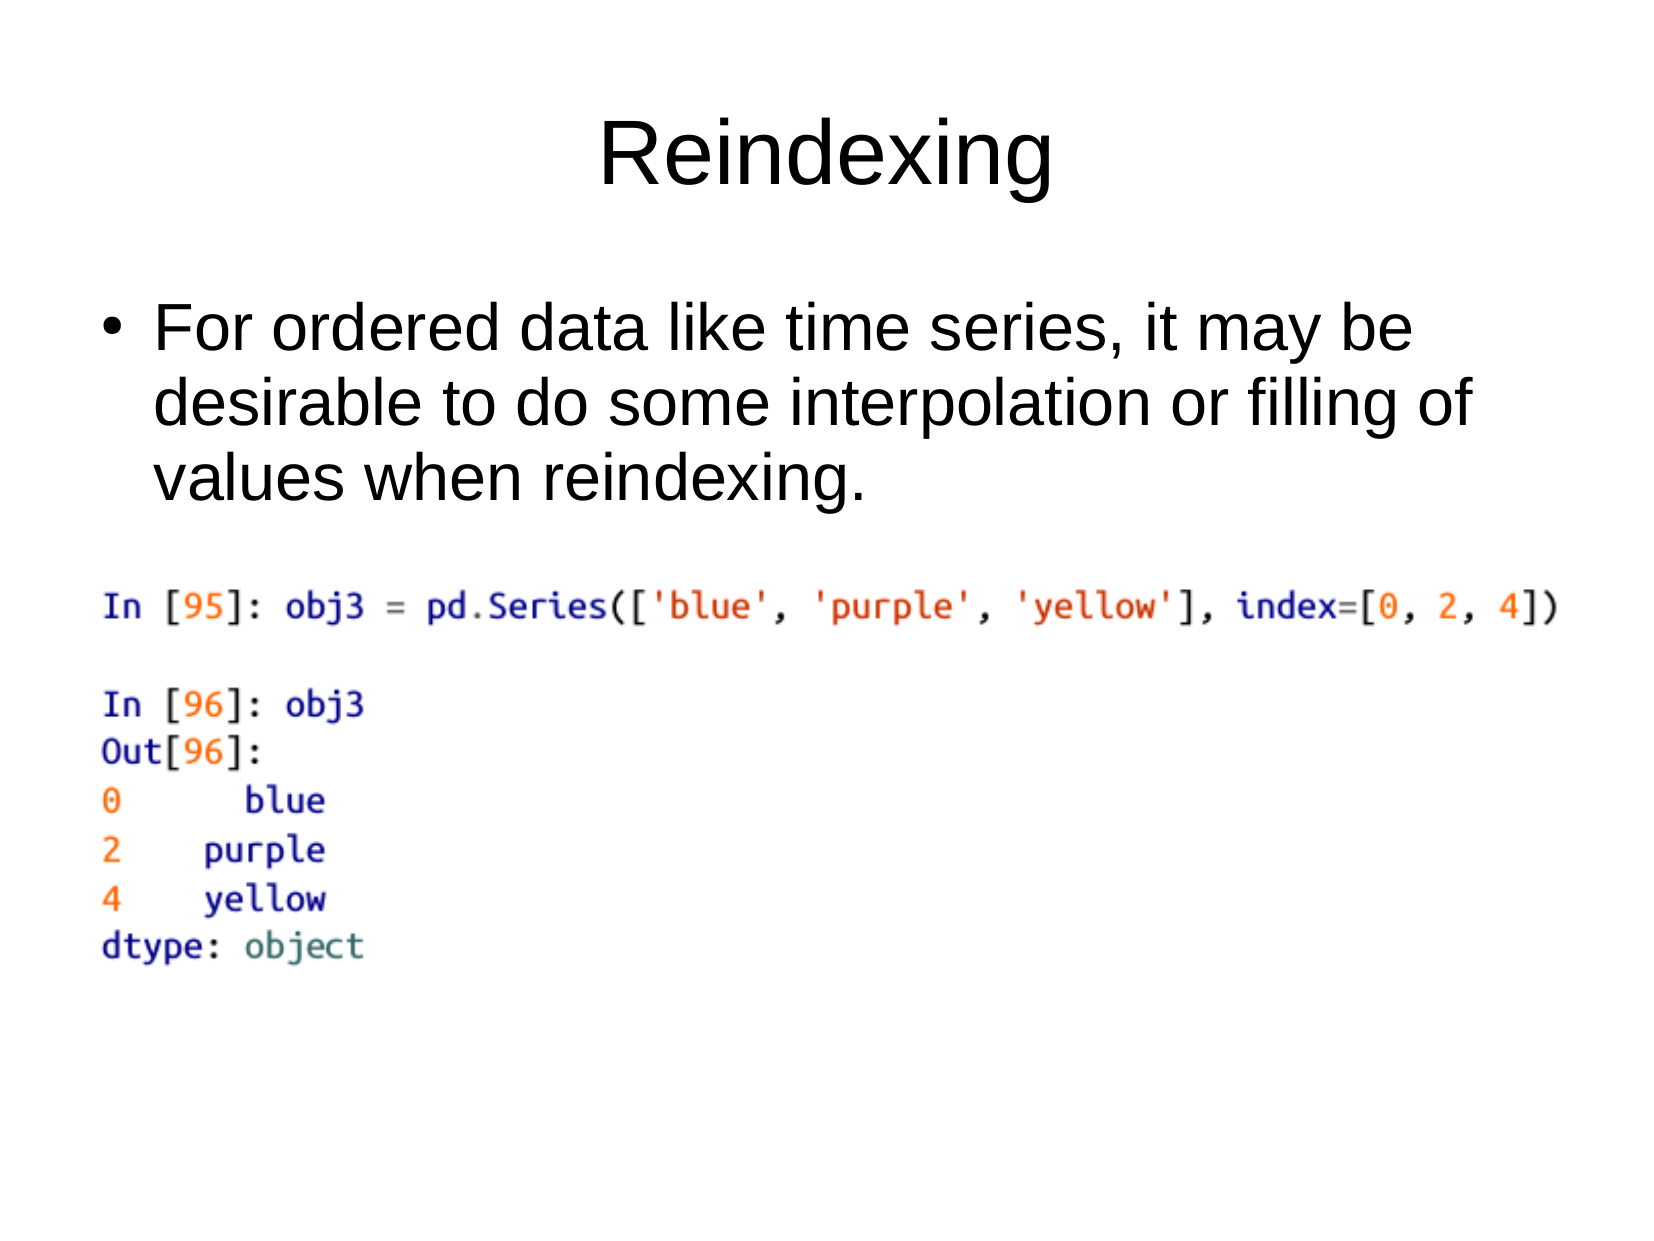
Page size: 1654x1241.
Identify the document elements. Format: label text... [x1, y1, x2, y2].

list For ordered data like time series, it may be desirable to do some interpolation or filling of values when reindexing. [82, 290, 1571, 1010]
picture [100, 584, 1569, 976]
title Reindexing [82, 49, 1571, 257]
